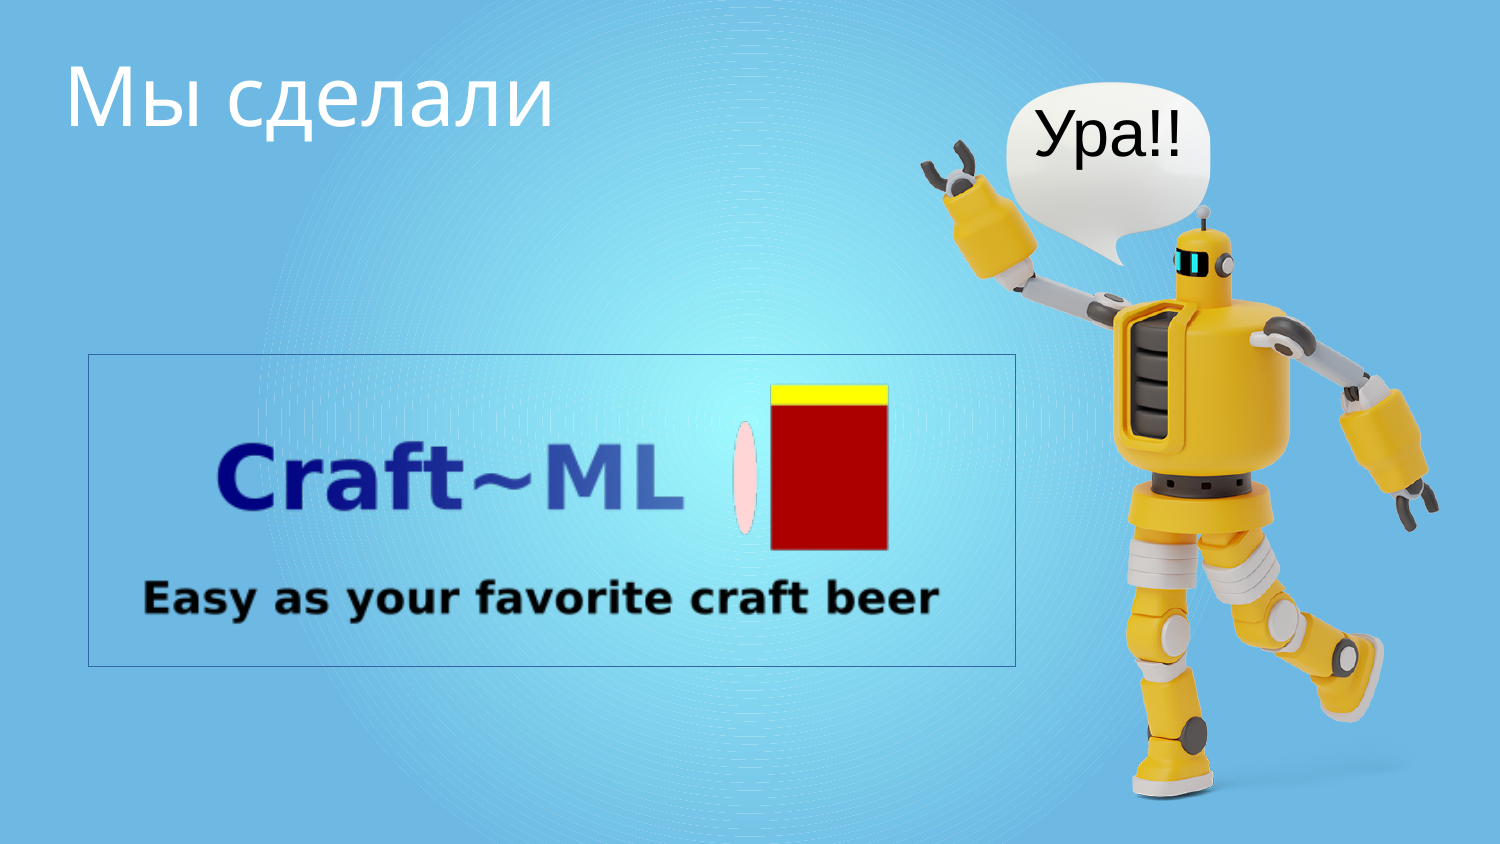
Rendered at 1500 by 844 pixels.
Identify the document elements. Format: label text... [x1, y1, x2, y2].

text_box Мы сделали [49, 35, 994, 148]
text_box Ура!! [1006, 82, 1211, 266]
picture [88, 139, 1439, 801]
